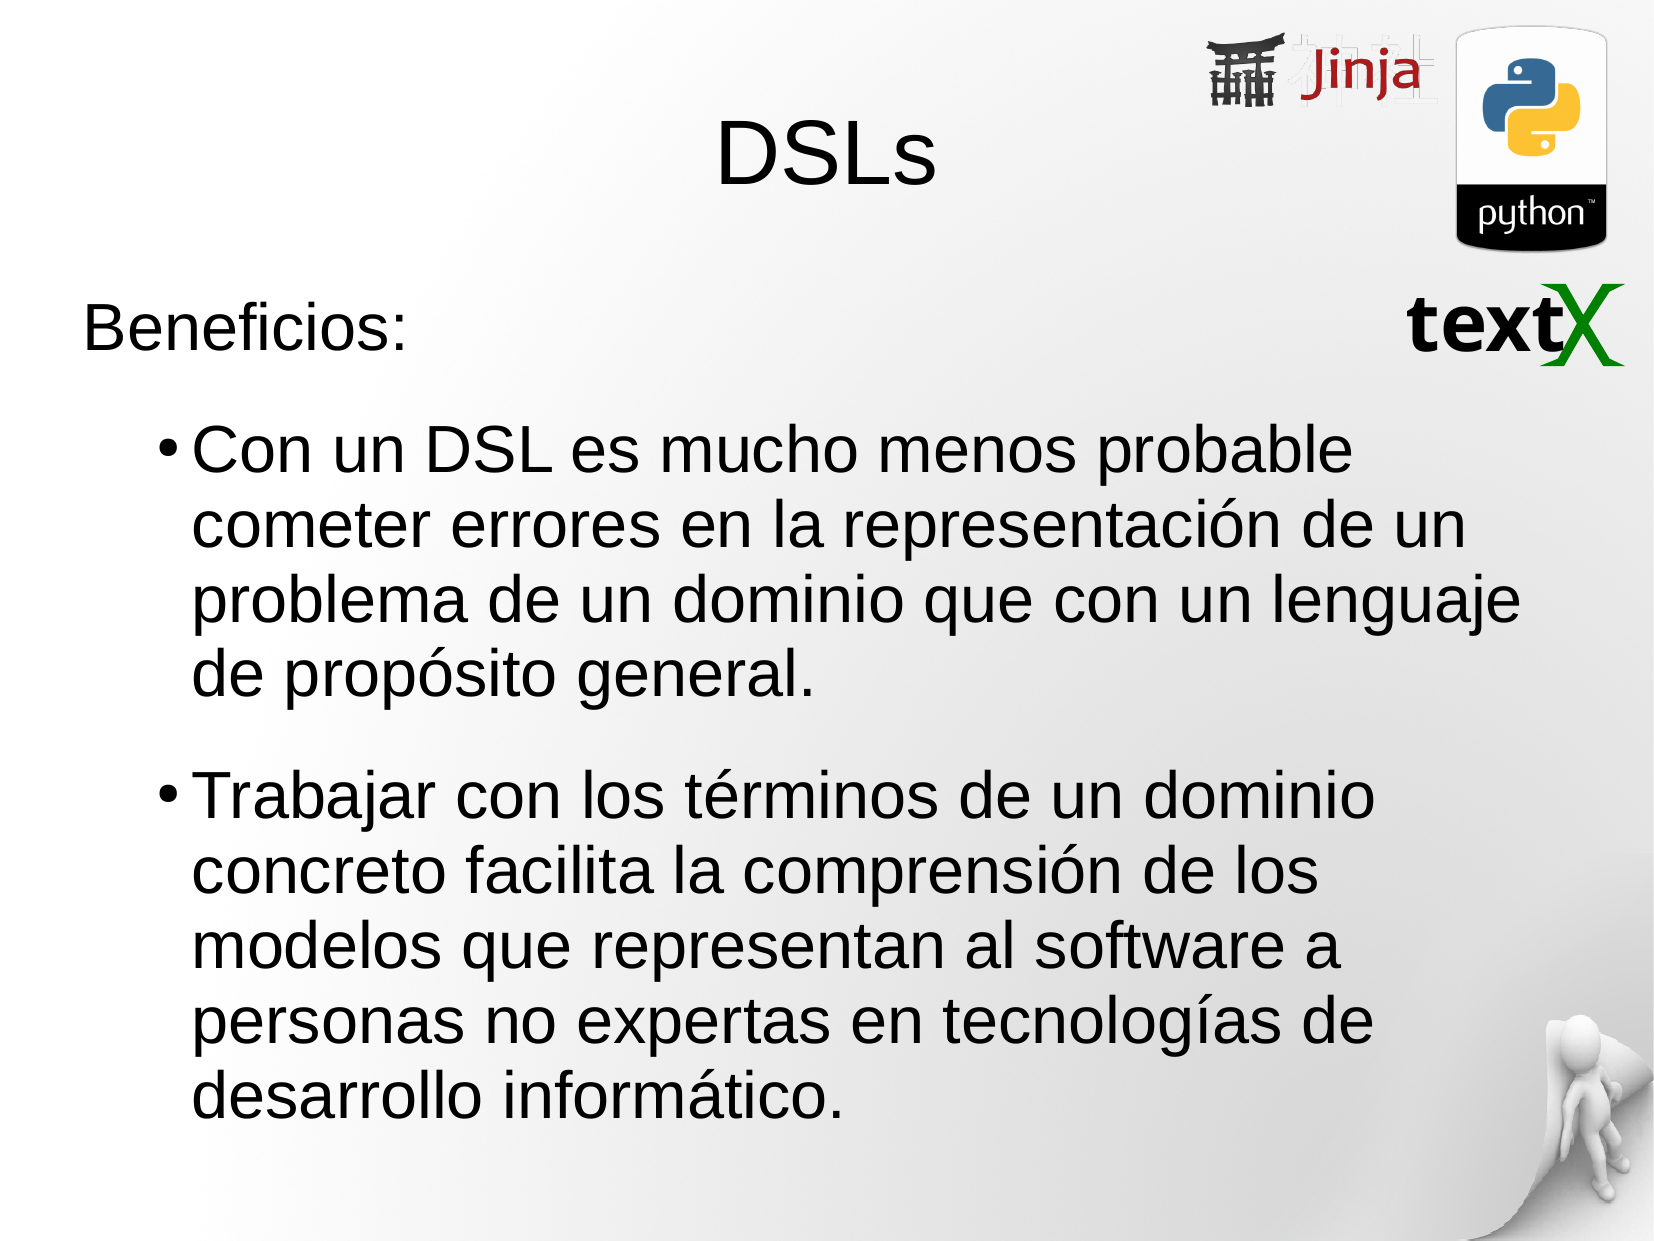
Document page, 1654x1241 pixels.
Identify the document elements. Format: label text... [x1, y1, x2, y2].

subtitle Beneficios: Con un DSL es mucho menos probable cometer errores en la representación de un problema de un dominio que con un lenguaje de propósito general. Trabajar con los términos de un dominio concreto facilita la comprensión de los modelos que representan al software a personas no expertas en tecnologías de desarrollo informático. [82, 290, 1571, 1133]
picture [0, 0, 1654, 1241]
title DSLs [82, 49, 1571, 257]
